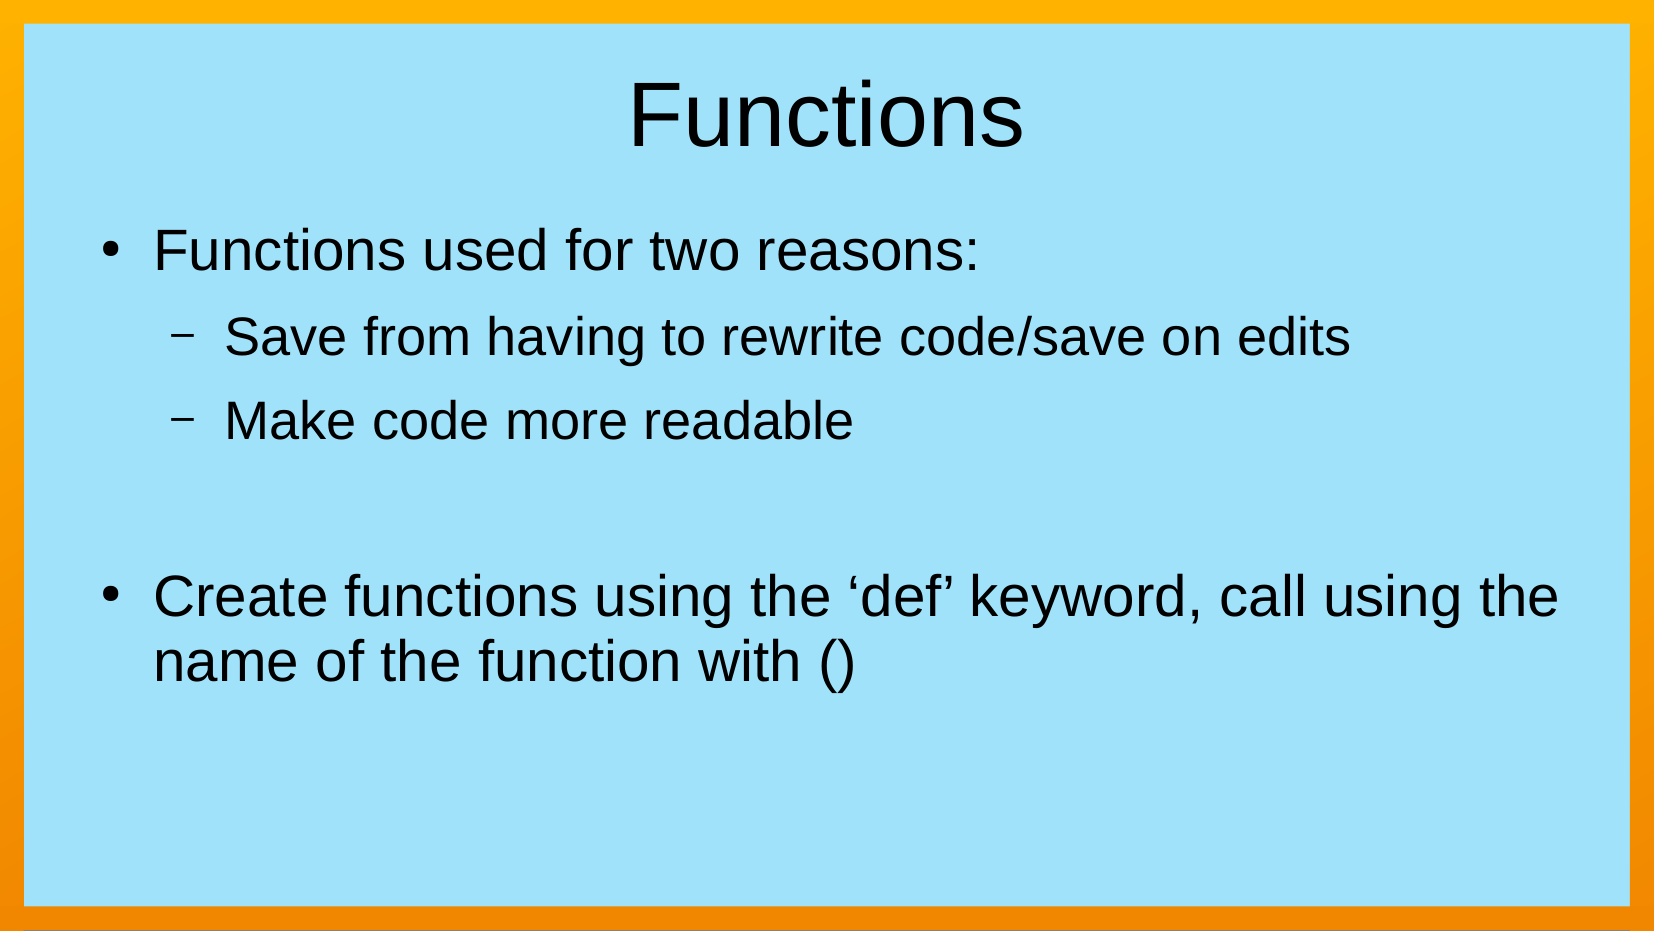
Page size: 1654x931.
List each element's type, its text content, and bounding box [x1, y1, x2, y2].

title Functions [82, 37, 1571, 193]
list Functions used for two reasons: Save from having to rewrite code/save on edits Make code more readable Create functions using the ‘def’ keyword, call using the name of the function with () [82, 217, 1571, 758]
